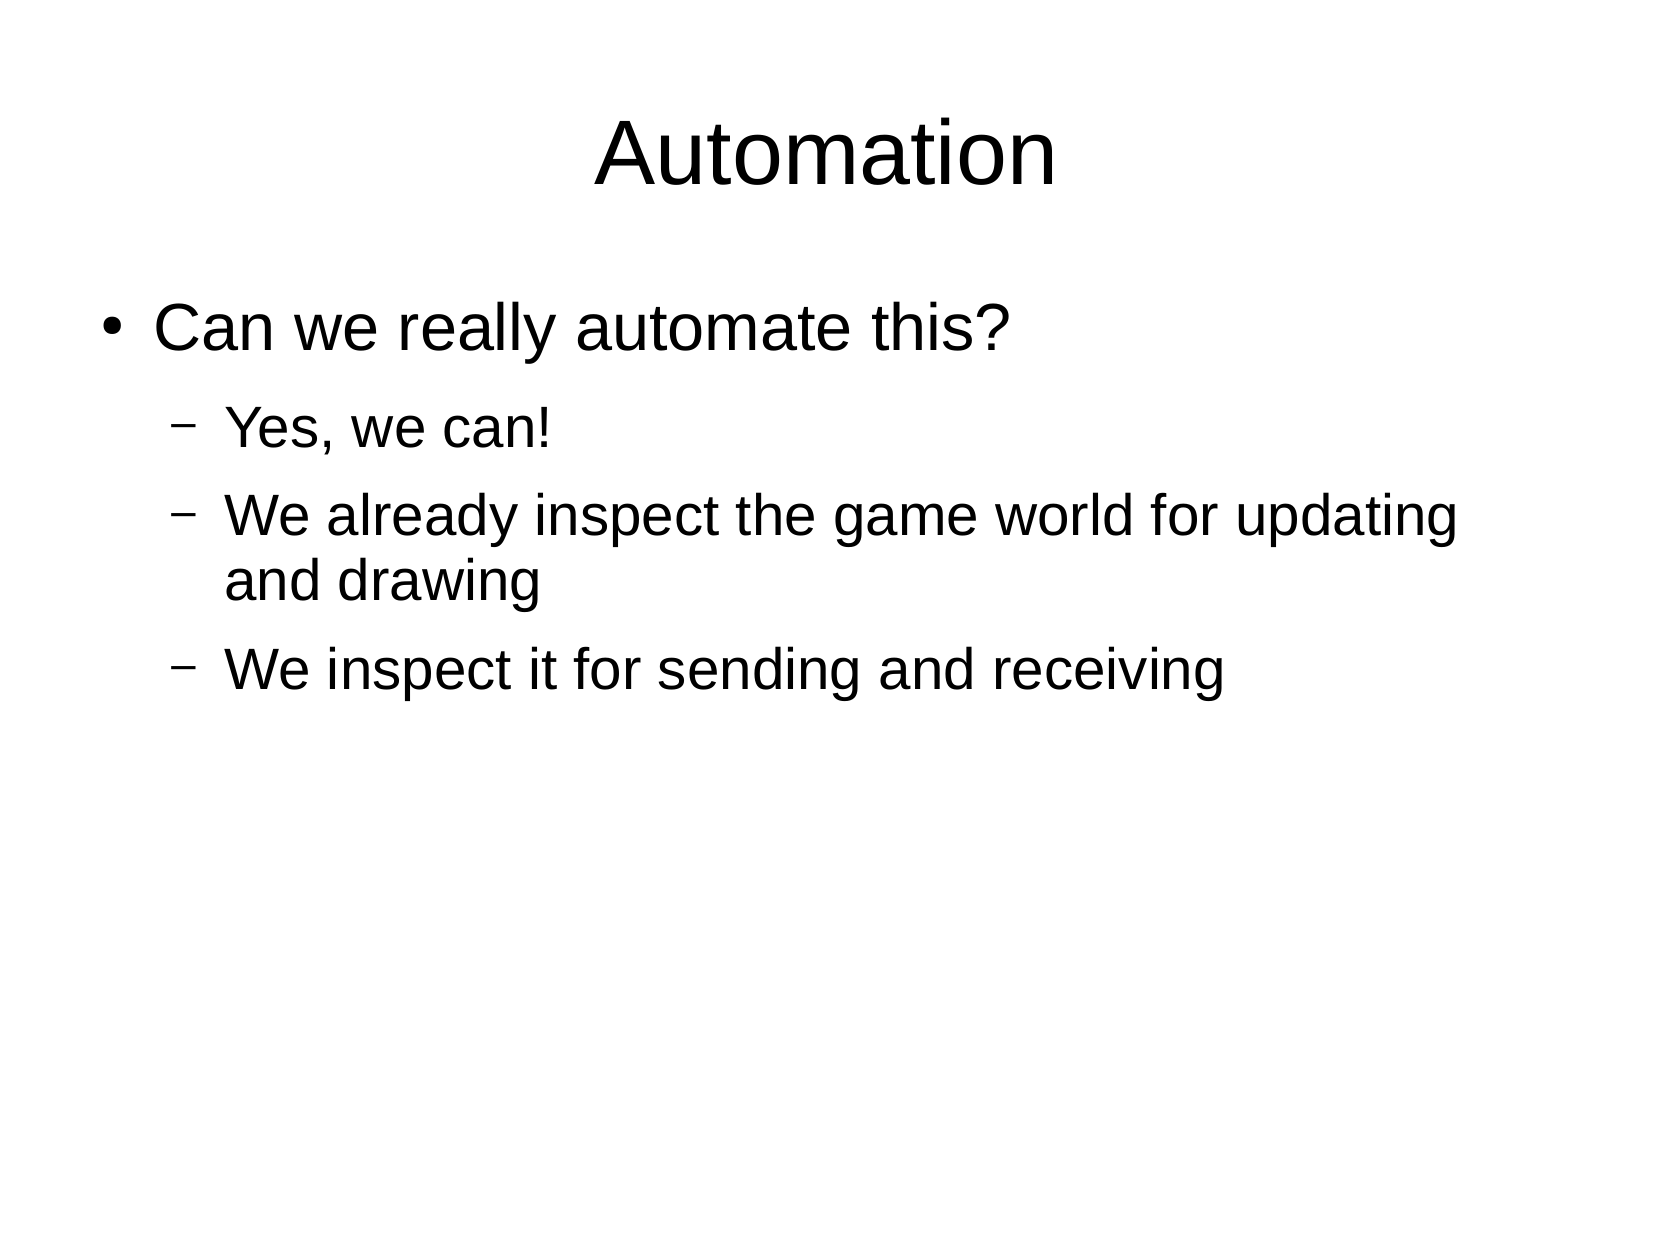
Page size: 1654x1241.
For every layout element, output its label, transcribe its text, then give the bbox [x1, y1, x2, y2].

title Automation [82, 49, 1571, 257]
list Can we really automate this? Yes, we can! We already inspect the game world for updating and drawing We inspect it for sending and receiving [82, 290, 1571, 1109]
